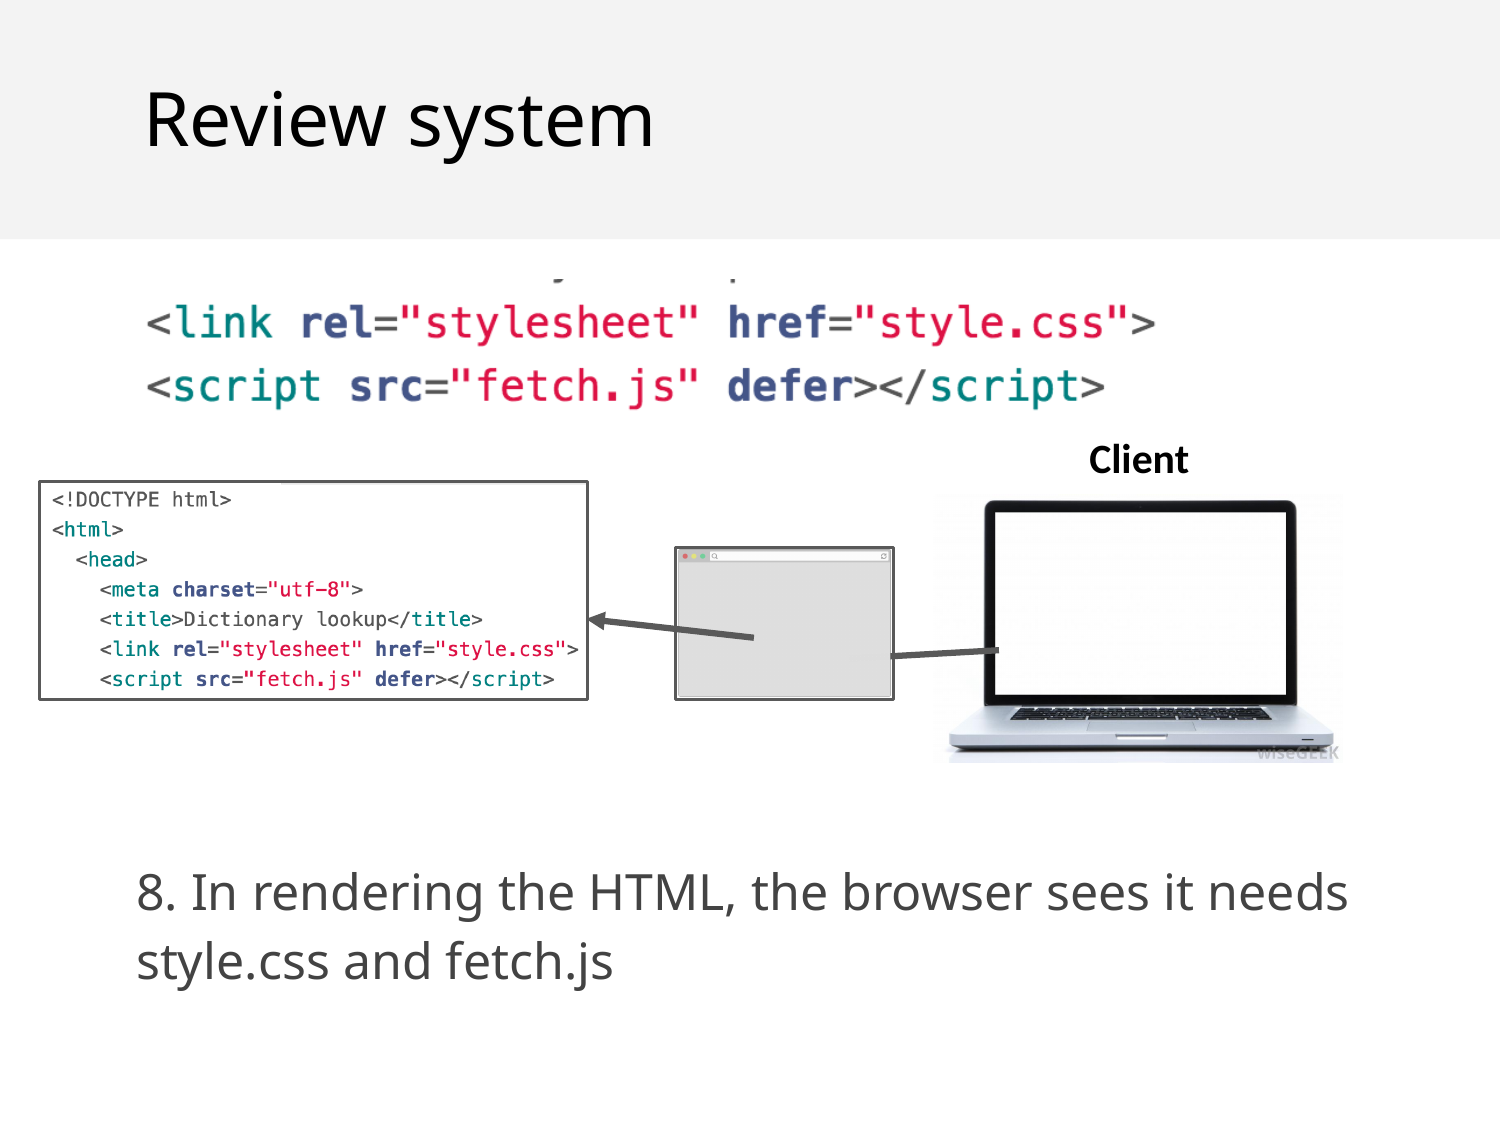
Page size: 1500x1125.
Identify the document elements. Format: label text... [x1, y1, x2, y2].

picture [933, 494, 1343, 763]
picture [41, 482, 587, 698]
picture [128, 279, 1181, 429]
title Review system [128, 56, 1372, 183]
text_box Client [935, 362, 1344, 551]
list 8. In rendering the HTML, the browser sees it needs style.css and fetch.js [121, 836, 1442, 980]
picture [677, 548, 892, 698]
